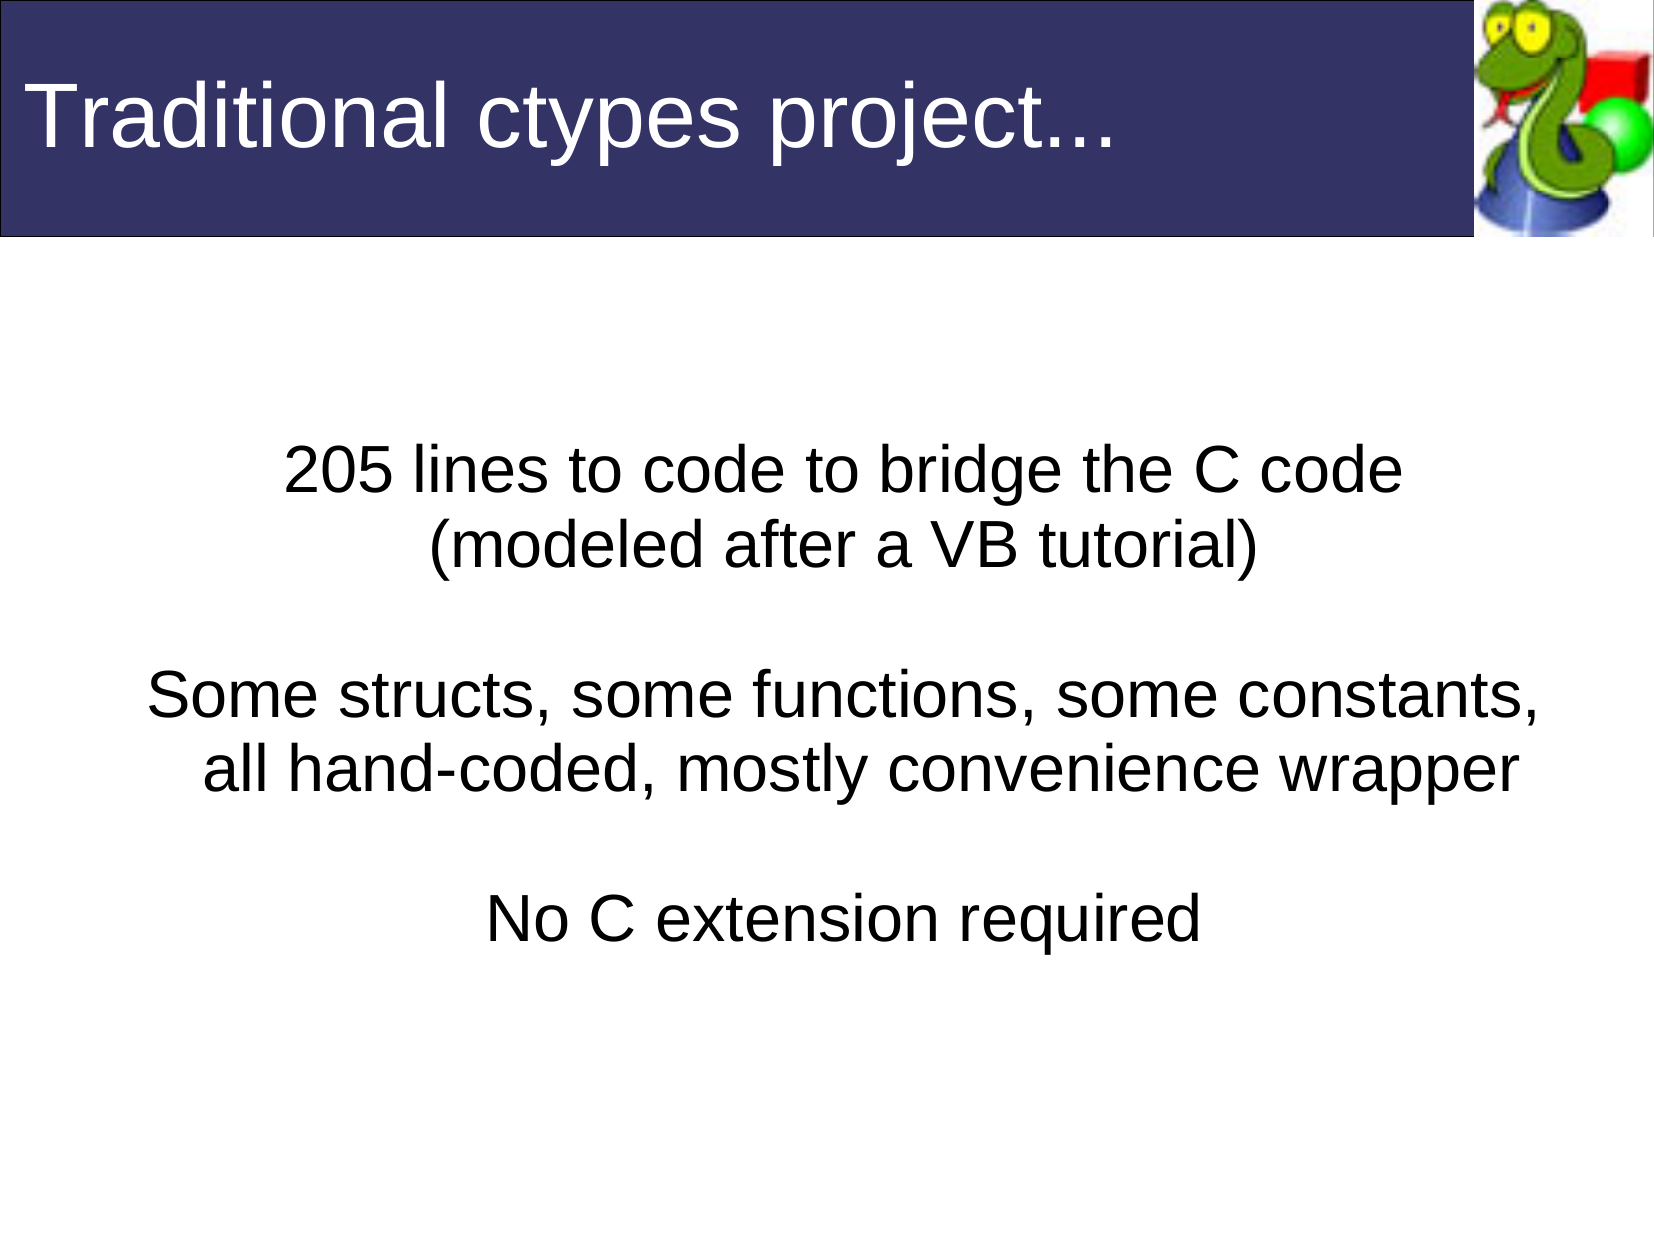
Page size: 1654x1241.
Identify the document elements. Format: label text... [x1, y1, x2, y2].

title Traditional ctypes project... [23, 19, 1477, 212]
subtitle 205 lines to code to bridge the C code (modeled after a VB tutorial) Some structs, some functions, some constants, all hand-coded, mostly convenience wrapper No C extension required [88, 432, 1565, 956]
picture [1474, 0, 1654, 237]
